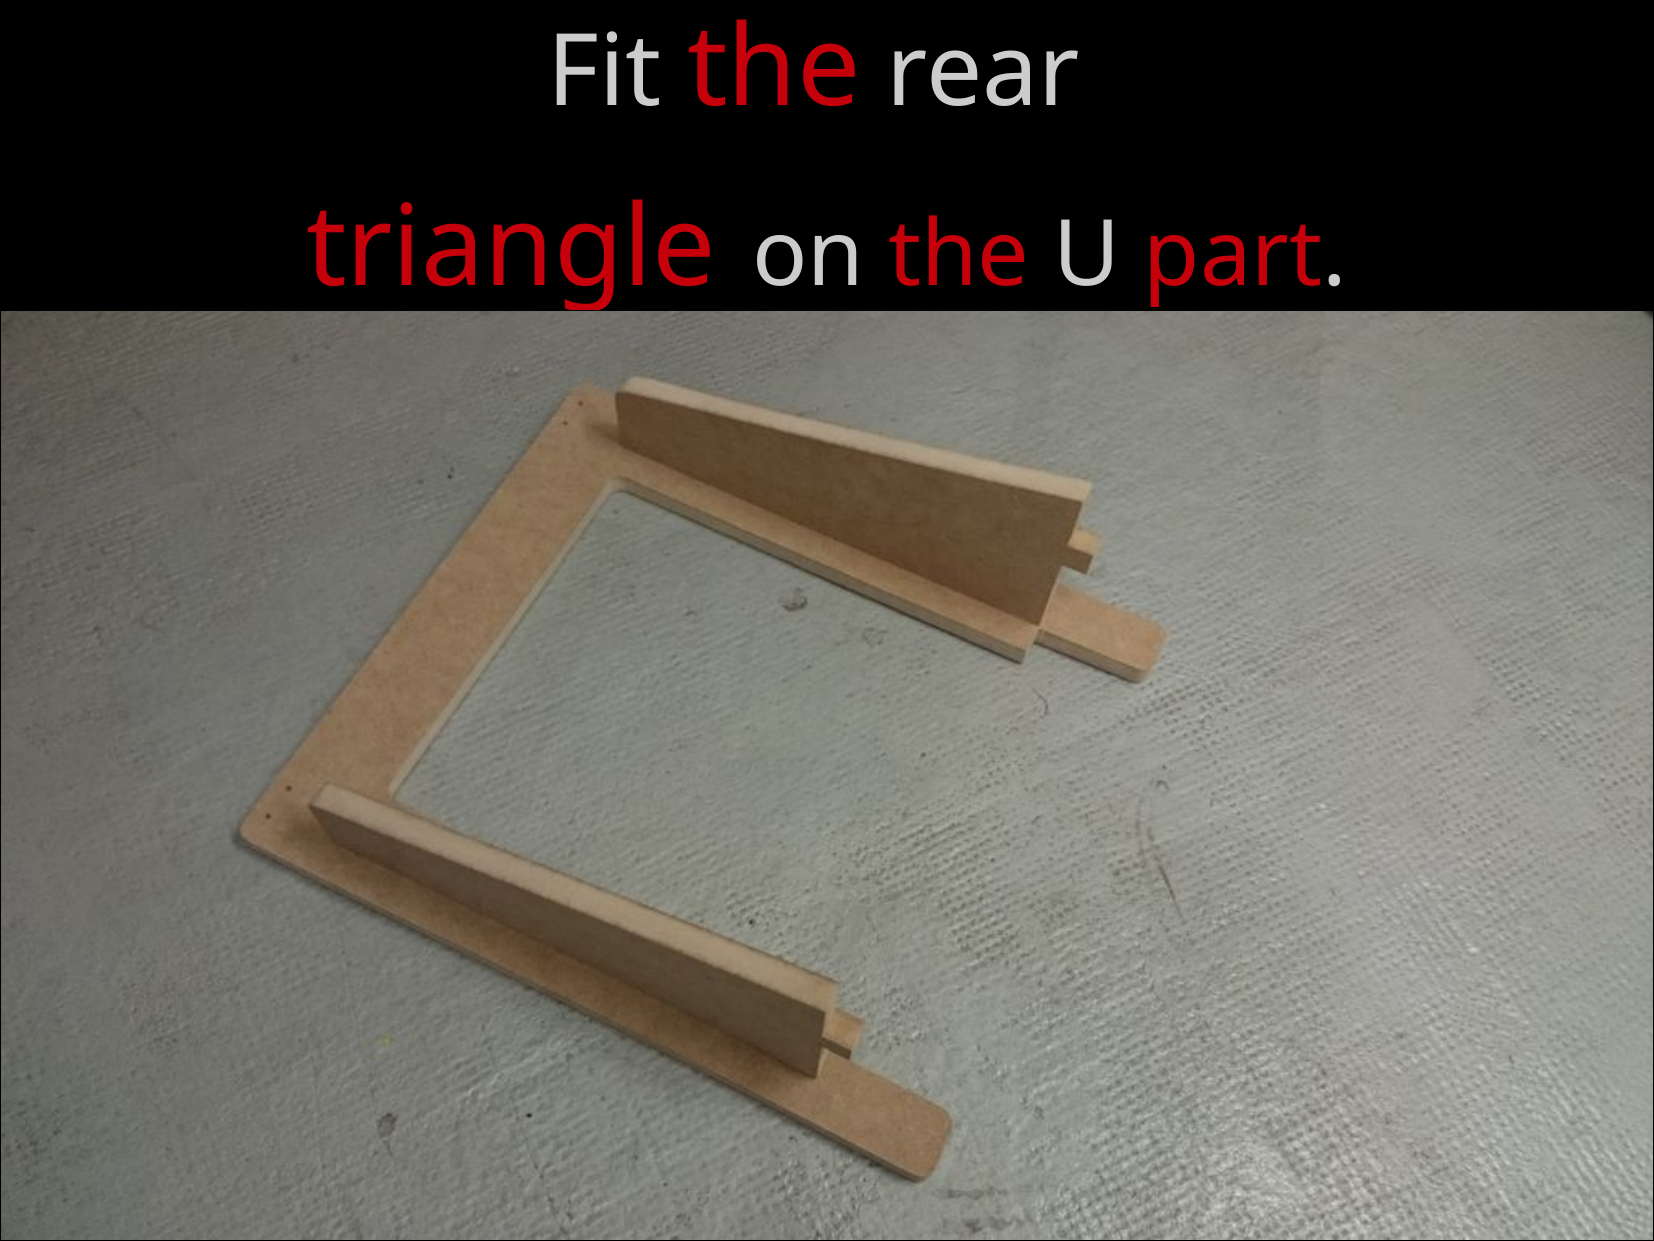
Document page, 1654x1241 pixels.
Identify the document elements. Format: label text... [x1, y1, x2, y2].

title Fit the rear triangle on the U part. [0, 0, 1654, 310]
picture [0, 310, 1654, 1241]
